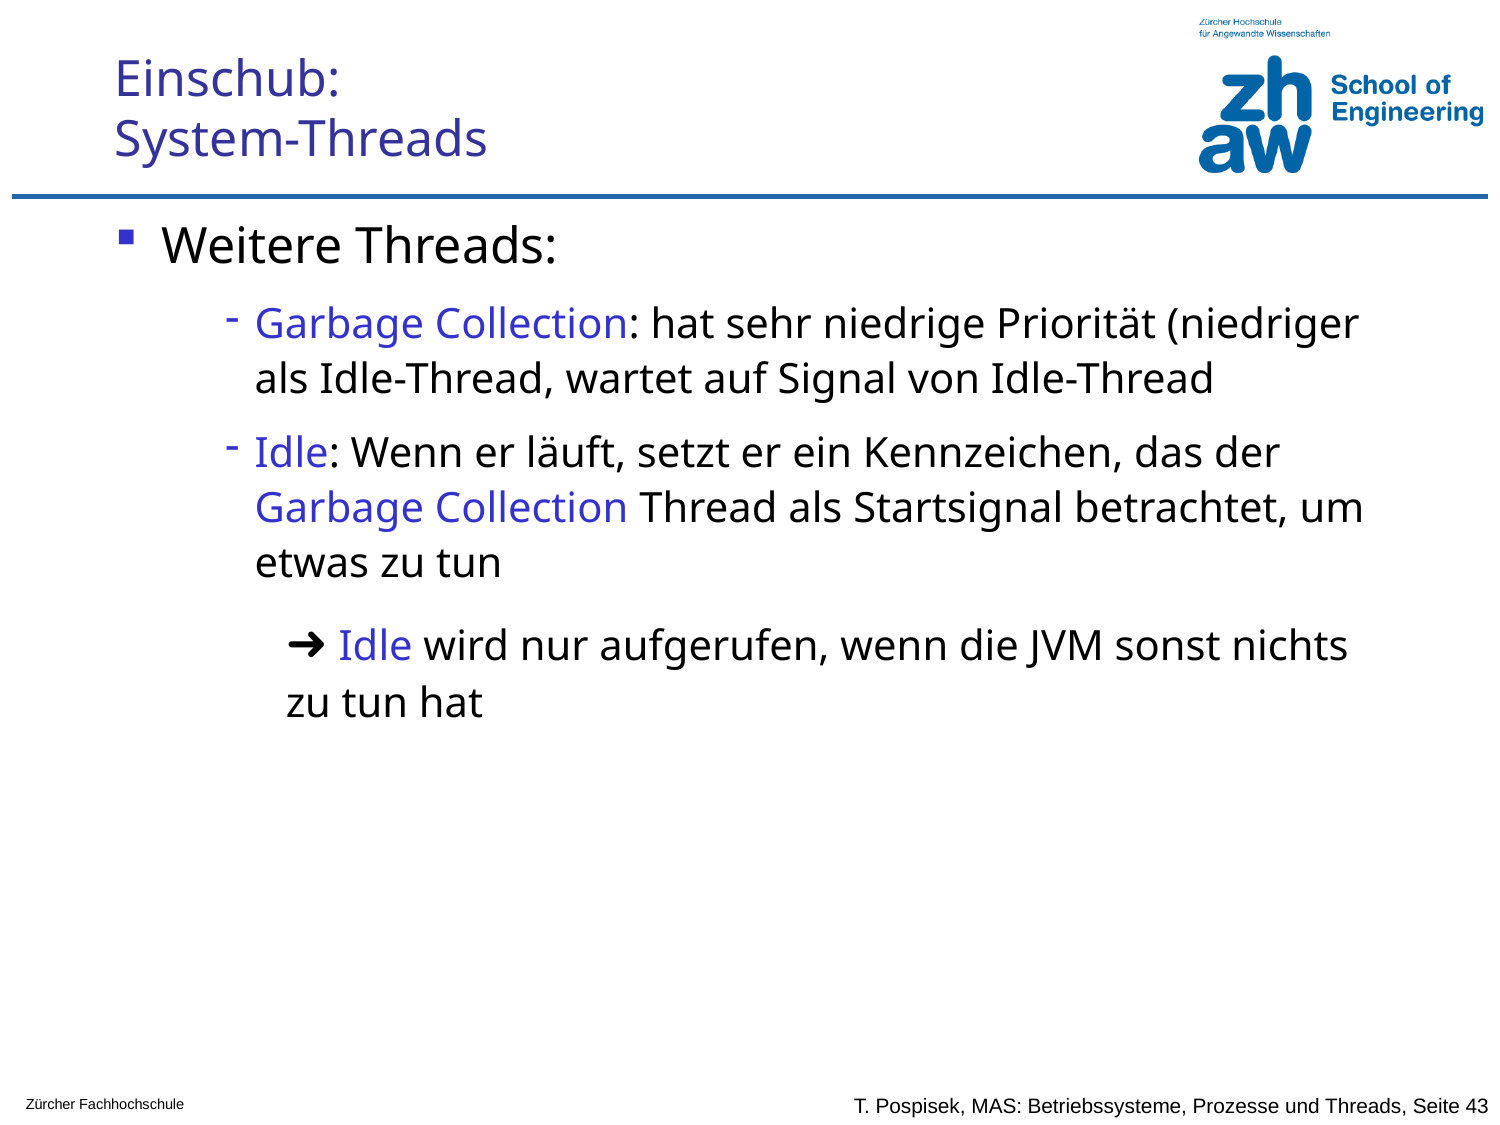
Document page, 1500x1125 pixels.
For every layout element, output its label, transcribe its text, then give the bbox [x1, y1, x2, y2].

text_box Weitere Threads: Garbage Collection: hat sehr niedrige Priorität (niedriger als Idle-Thread, wartet auf Signal von Idle-Thread Idle: Wenn er läuft, setzt er ein Kennzeichen, das der Garbage Collection Thread als Startsignal betrachtet, um etwas zu tun ➜ Idle wird nur aufgerufen, wenn die JVM sonst nichts zu tun hat [99, 199, 1413, 733]
title Einschub: System-Threads [99, 50, 1379, 163]
picture [1199, 19, 1483, 173]
